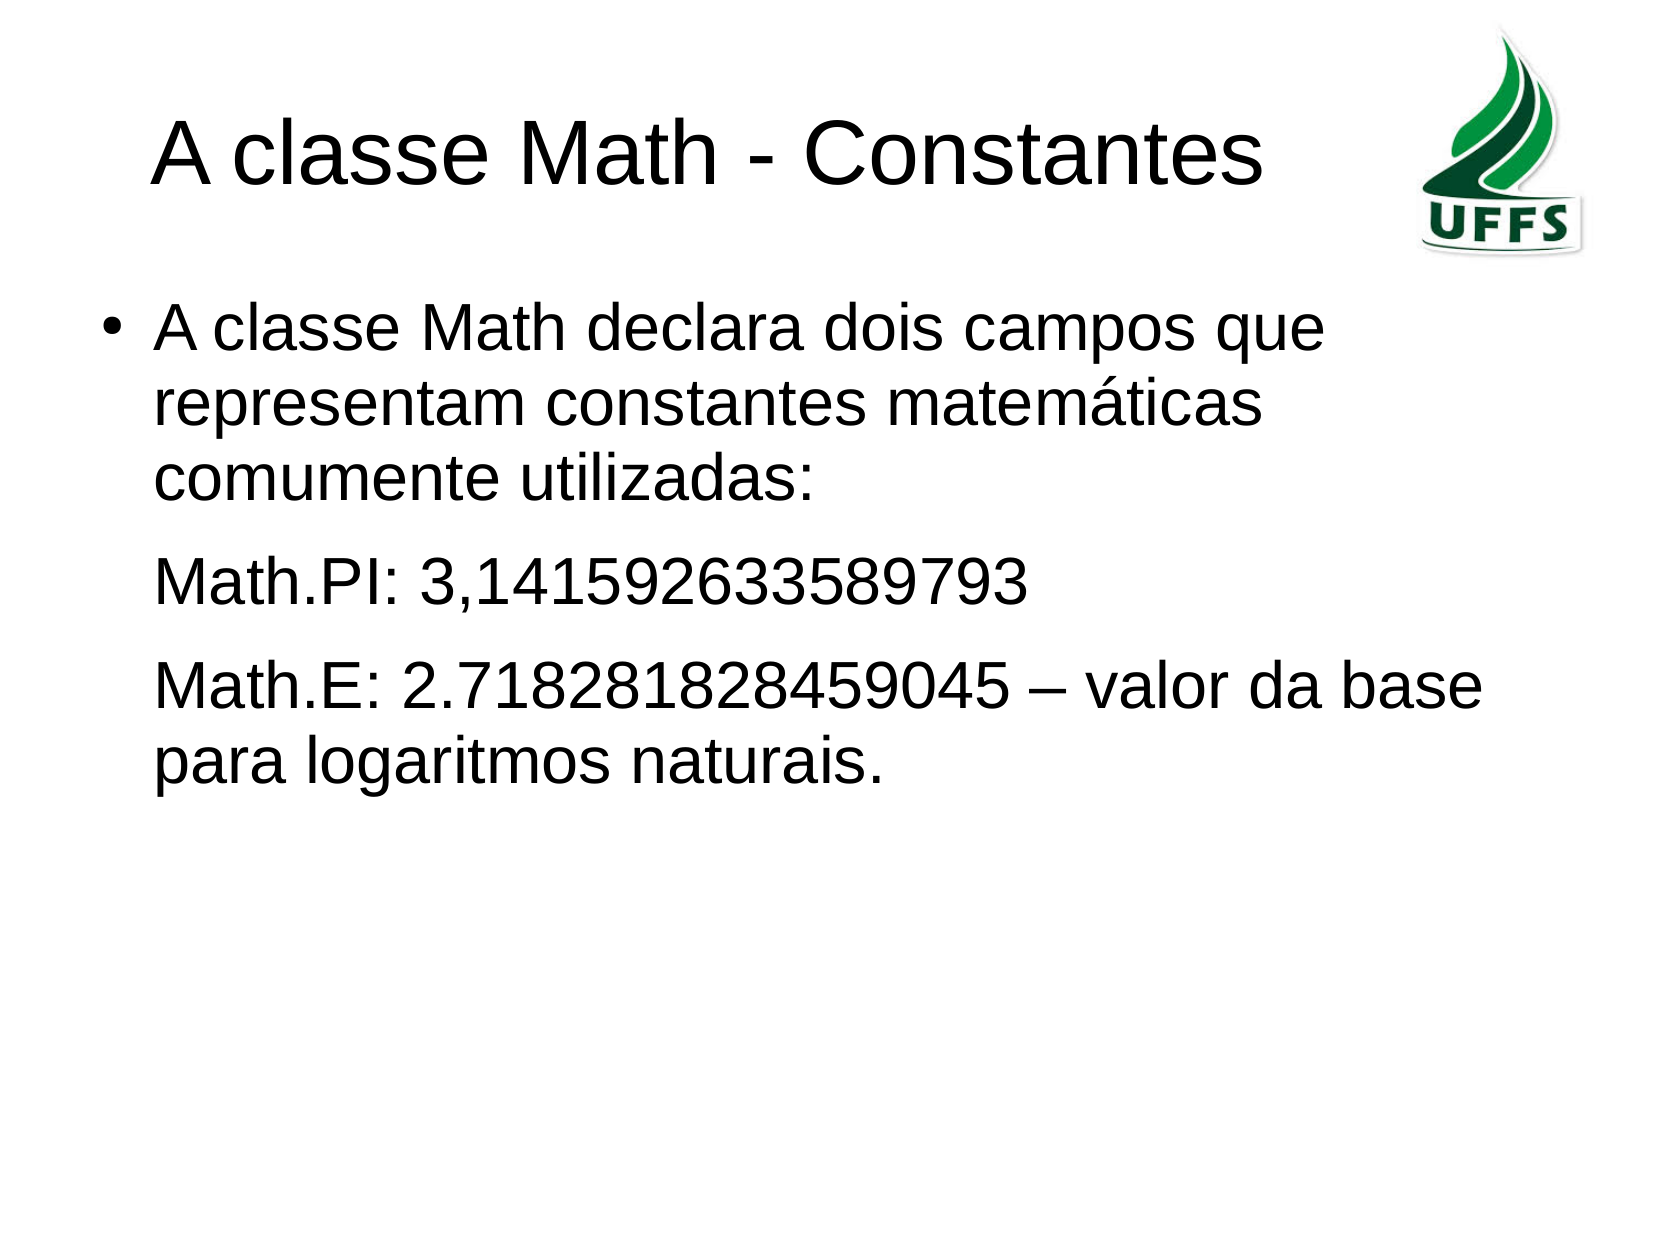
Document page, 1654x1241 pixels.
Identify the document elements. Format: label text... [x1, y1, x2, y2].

picture [1381, 20, 1624, 272]
title A classe Math - Constantes [82, 49, 1335, 257]
list A classe Math declara dois campos que representam constantes matemáticas comumente utilizadas: Math.PI: 3,141592633589793 Math.E: 2.718281828459045 – valor da base para logaritmos naturais. [82, 290, 1571, 1010]
